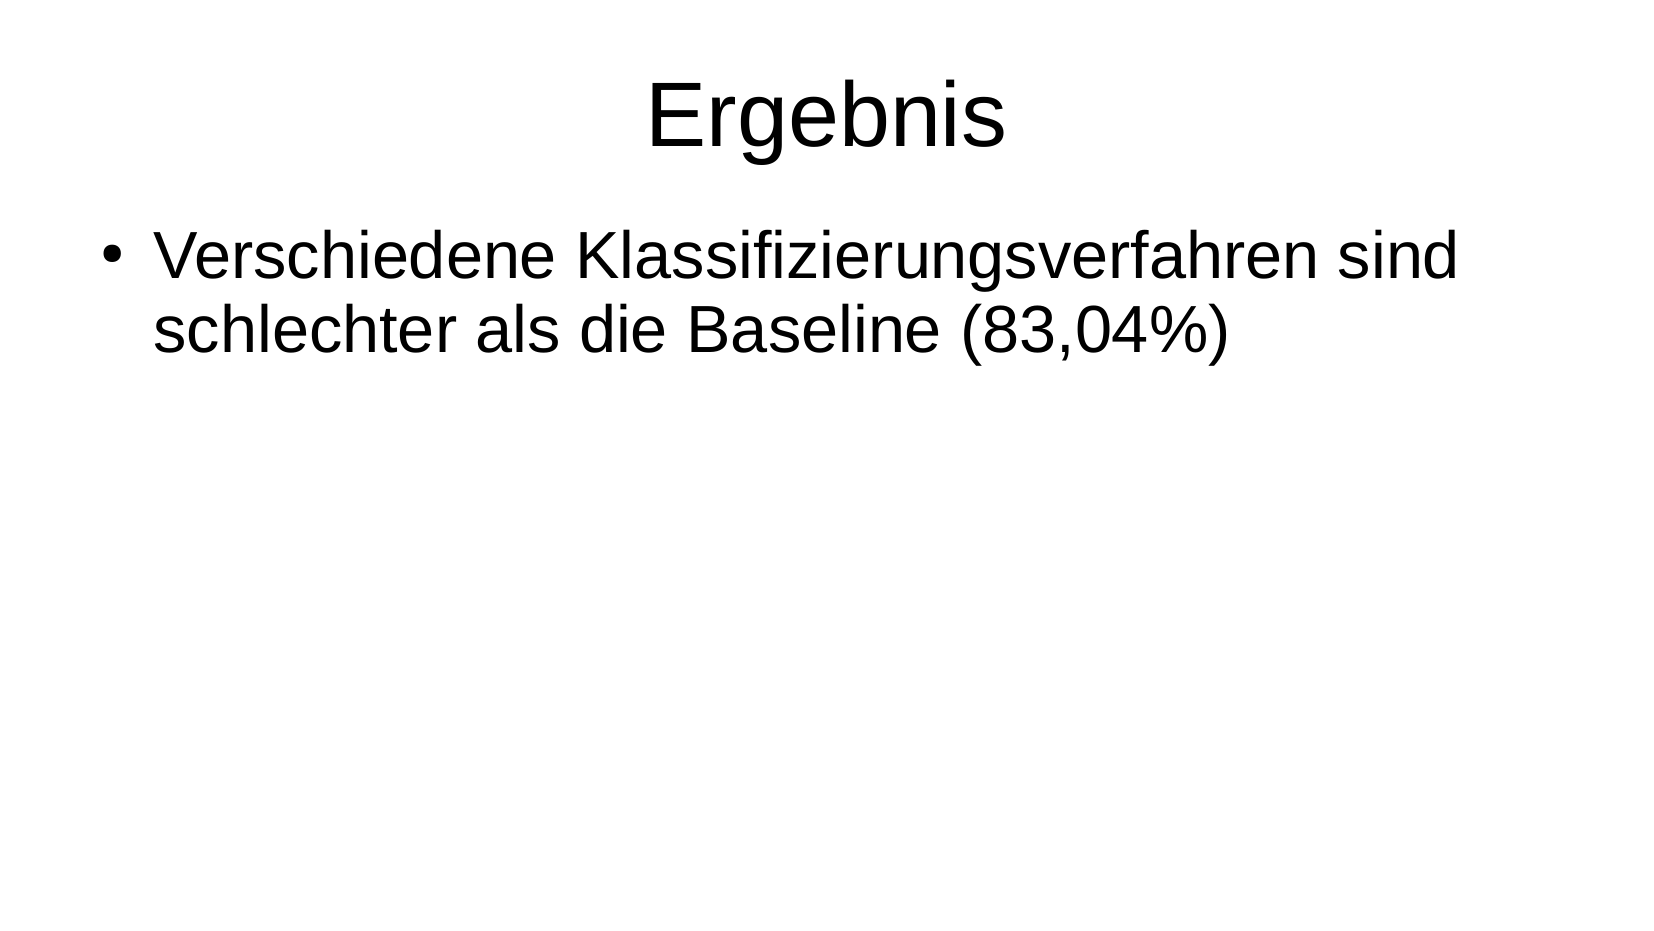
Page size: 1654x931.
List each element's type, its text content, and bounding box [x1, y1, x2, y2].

list Verschiedene Klassifizierungsverfahren sind schlechter als die Baseline (83,04%) [82, 217, 1571, 758]
title Ergebnis [82, 37, 1571, 193]
